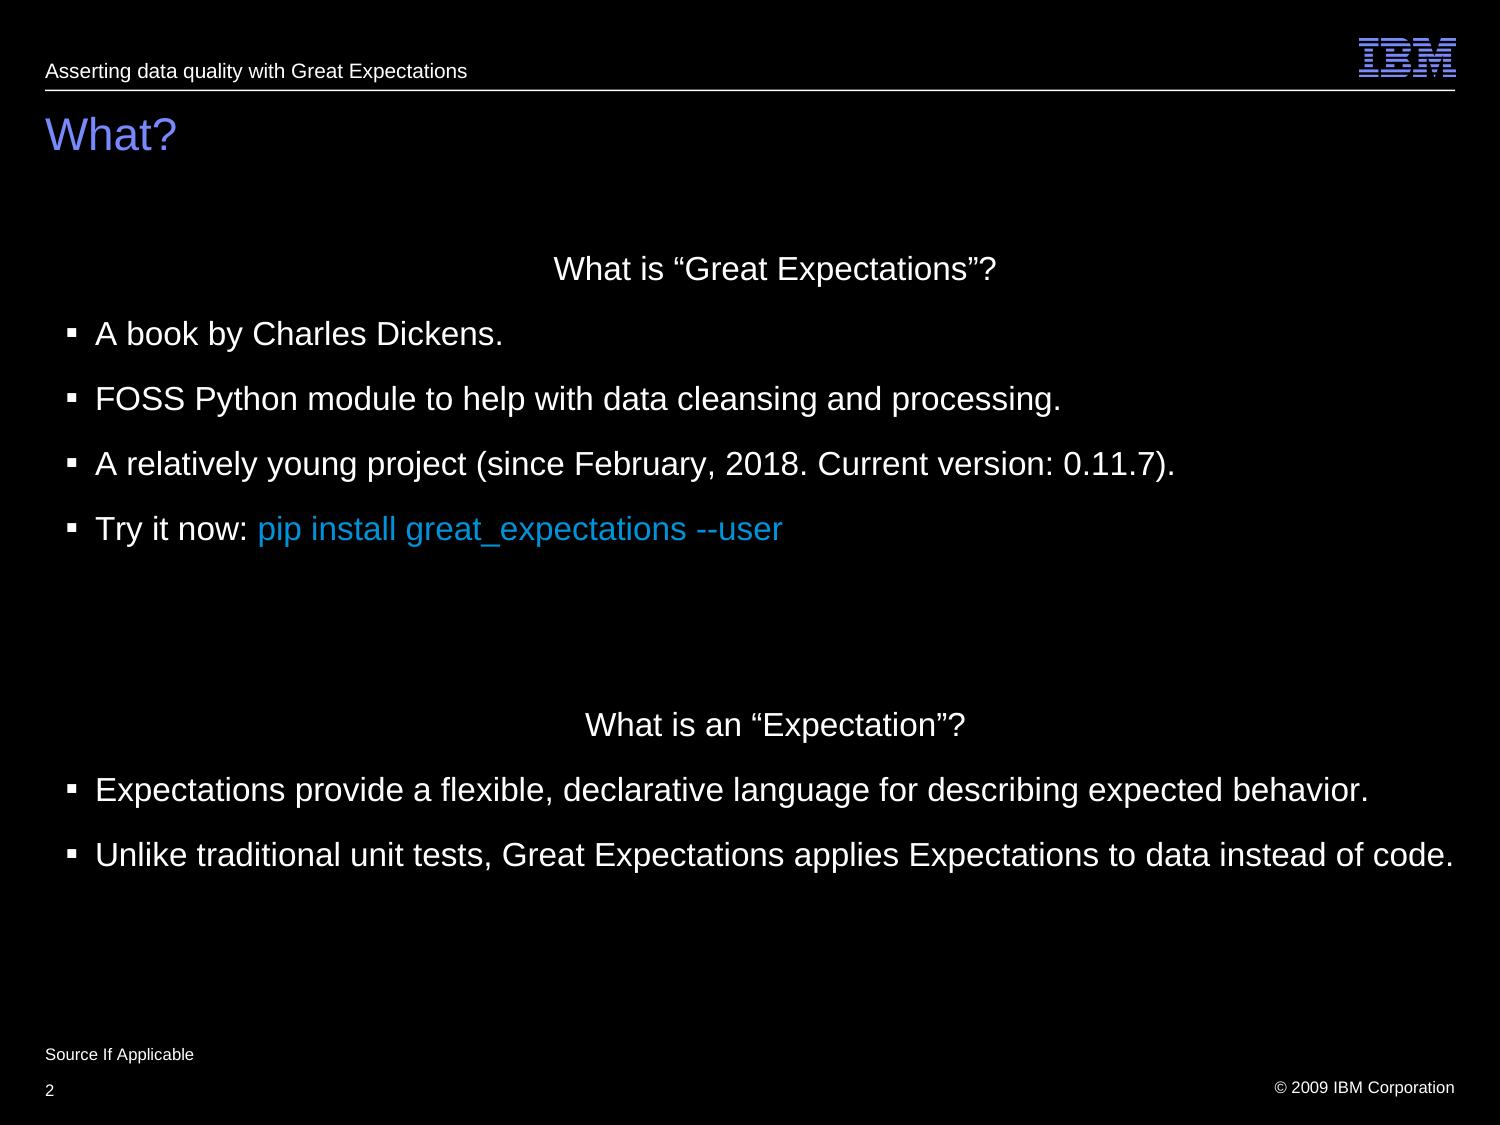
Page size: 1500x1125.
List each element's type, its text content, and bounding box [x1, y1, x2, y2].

text_box Asserting data quality with Great Expectations [30, 37, 1306, 83]
picture [1359, 37, 1456, 77]
text_box Source If Applicable [30, 1021, 1441, 1072]
list What is “Great Expectations”? A book by Charles Dickens. FOSS Python module to help with data cleansing and processing. A relatively young project (since February, 2018. Current version: 0.11.7). Try it now: pip install great_expectations --user What is an “Expectation”? Expectations provide a flexible, declarative language for describing expected behavior. Unlike traditional unit tests, Great Expectations applies Expectations to data instead of code. [51, 239, 1477, 946]
title What? [30, 97, 1456, 203]
